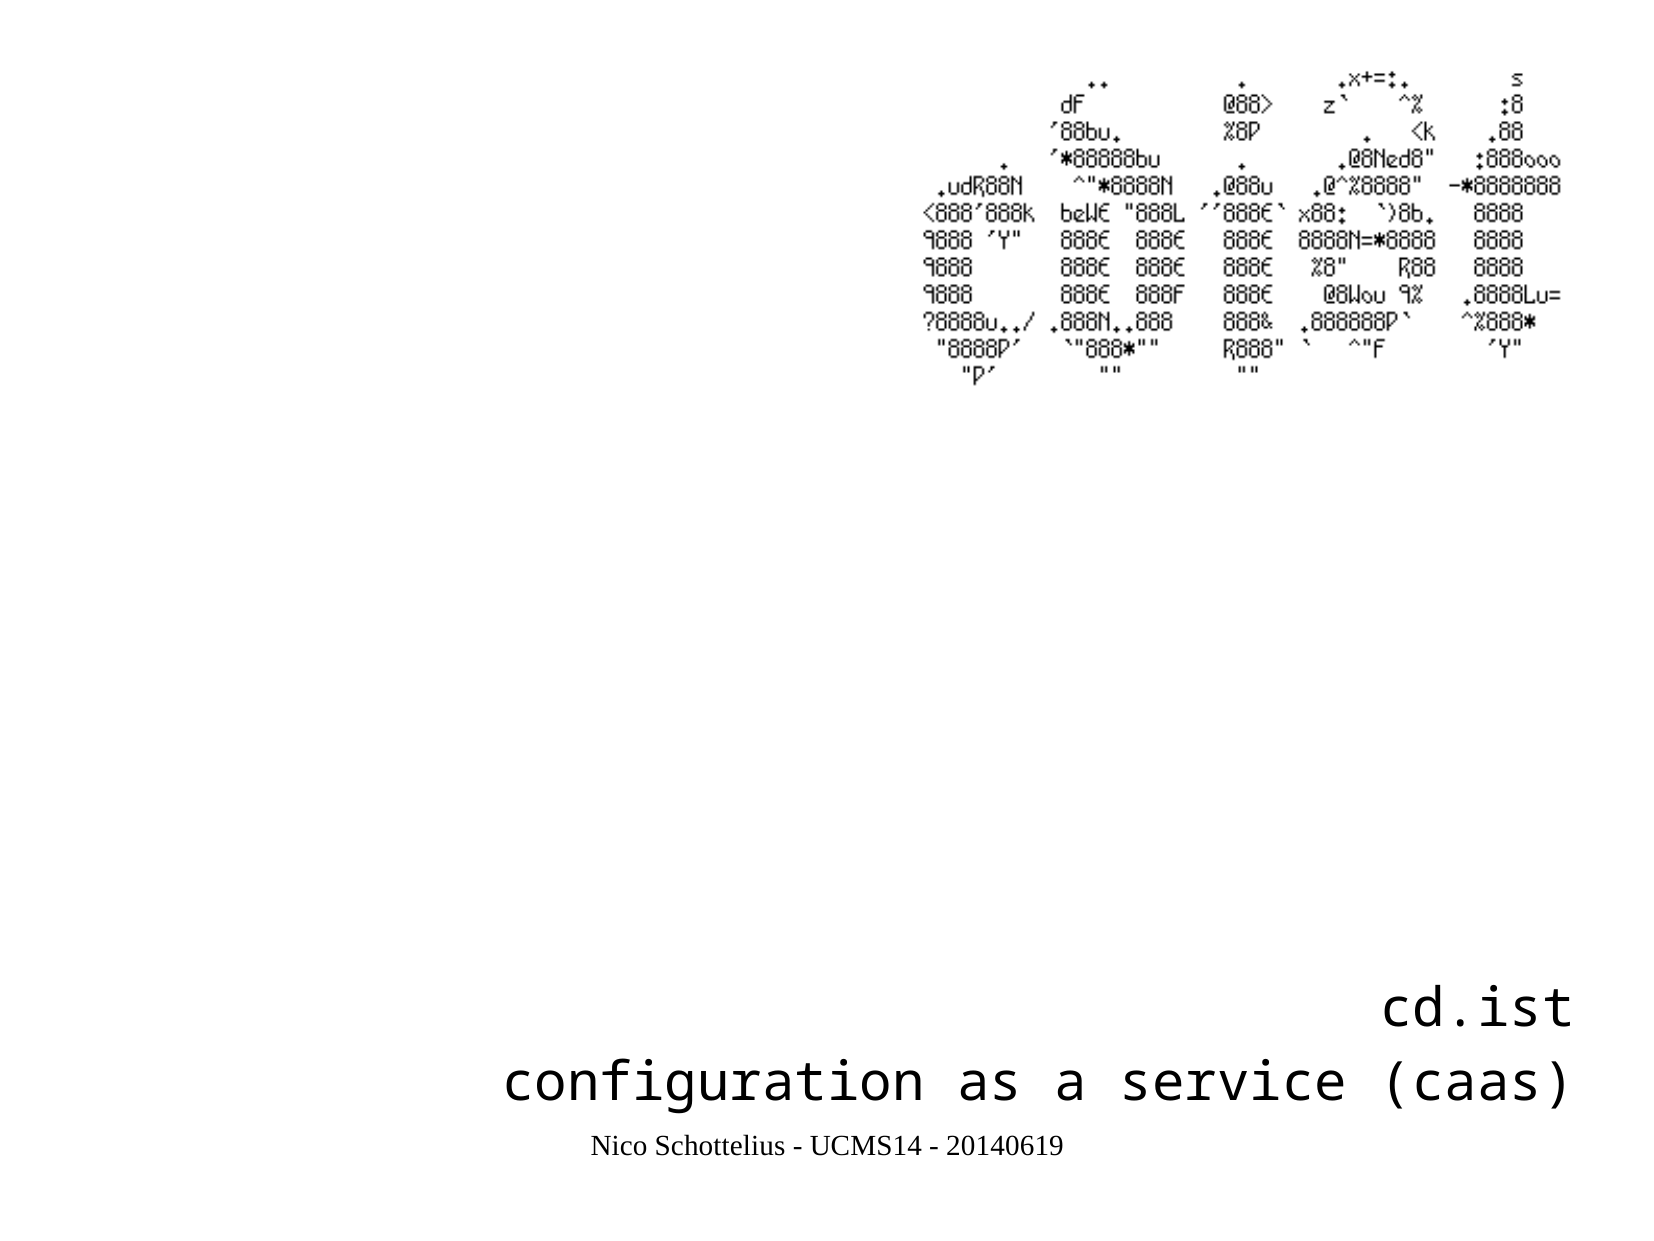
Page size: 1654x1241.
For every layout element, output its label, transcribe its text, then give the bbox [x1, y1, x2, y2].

picture [920, 49, 1571, 396]
subtitle cd.ist configuration as a service (caas) [119, 914, 1575, 1170]
